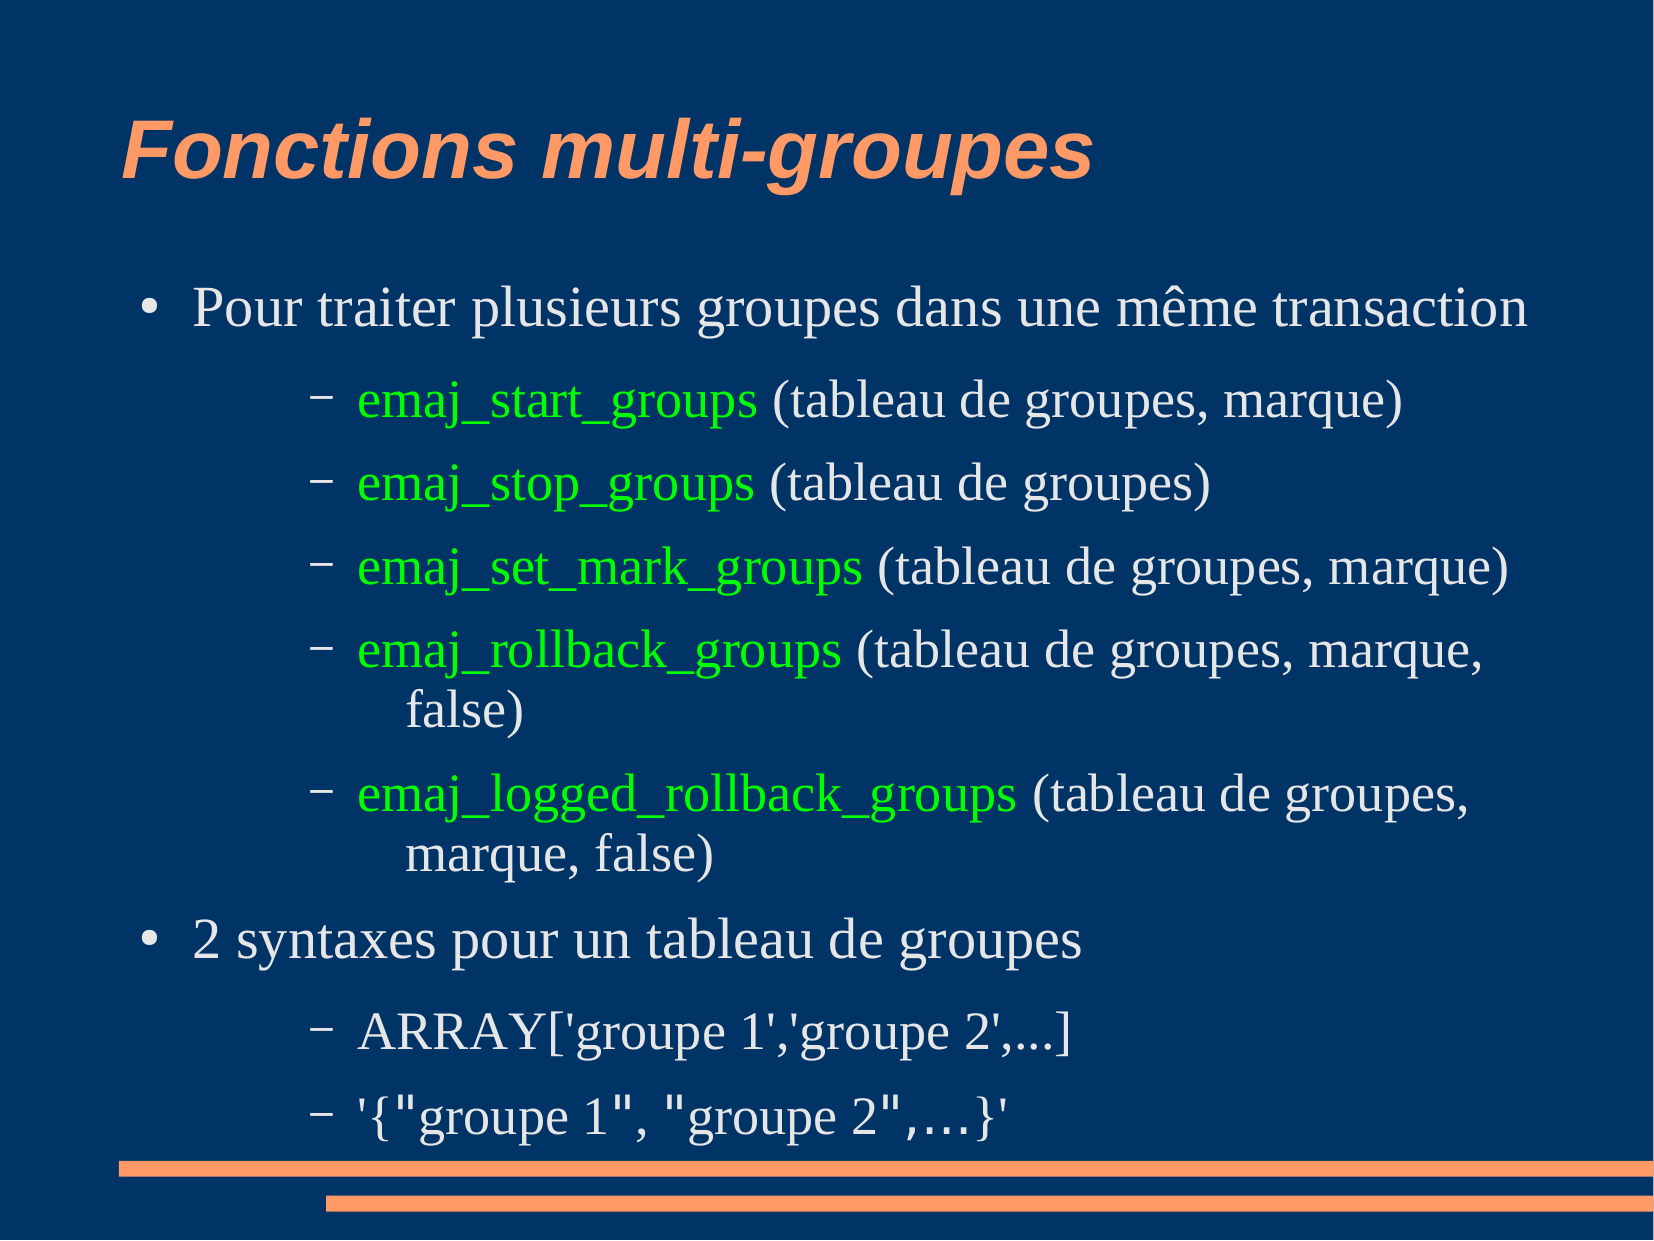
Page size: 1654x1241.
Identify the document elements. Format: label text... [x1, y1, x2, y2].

list Pour traiter plusieurs groupes dans une même transaction emaj_start_groups (tableau de groupes, marque) emaj_stop_groups (tableau de groupes) emaj_set_mark_groups (tableau de groupes, marque) emaj_rollback_groups (tableau de groupes, marque, false) emaj_logged_rollback_groups (tableau de groupes, marque, false) 2 syntaxes pour un tableau de groupes ARRAY['groupe 1','groupe 2',...] '{"groupe 1", "groupe 2",...}' [121, 274, 1561, 1148]
title Fonctions multi-groupes [121, 46, 1534, 254]
